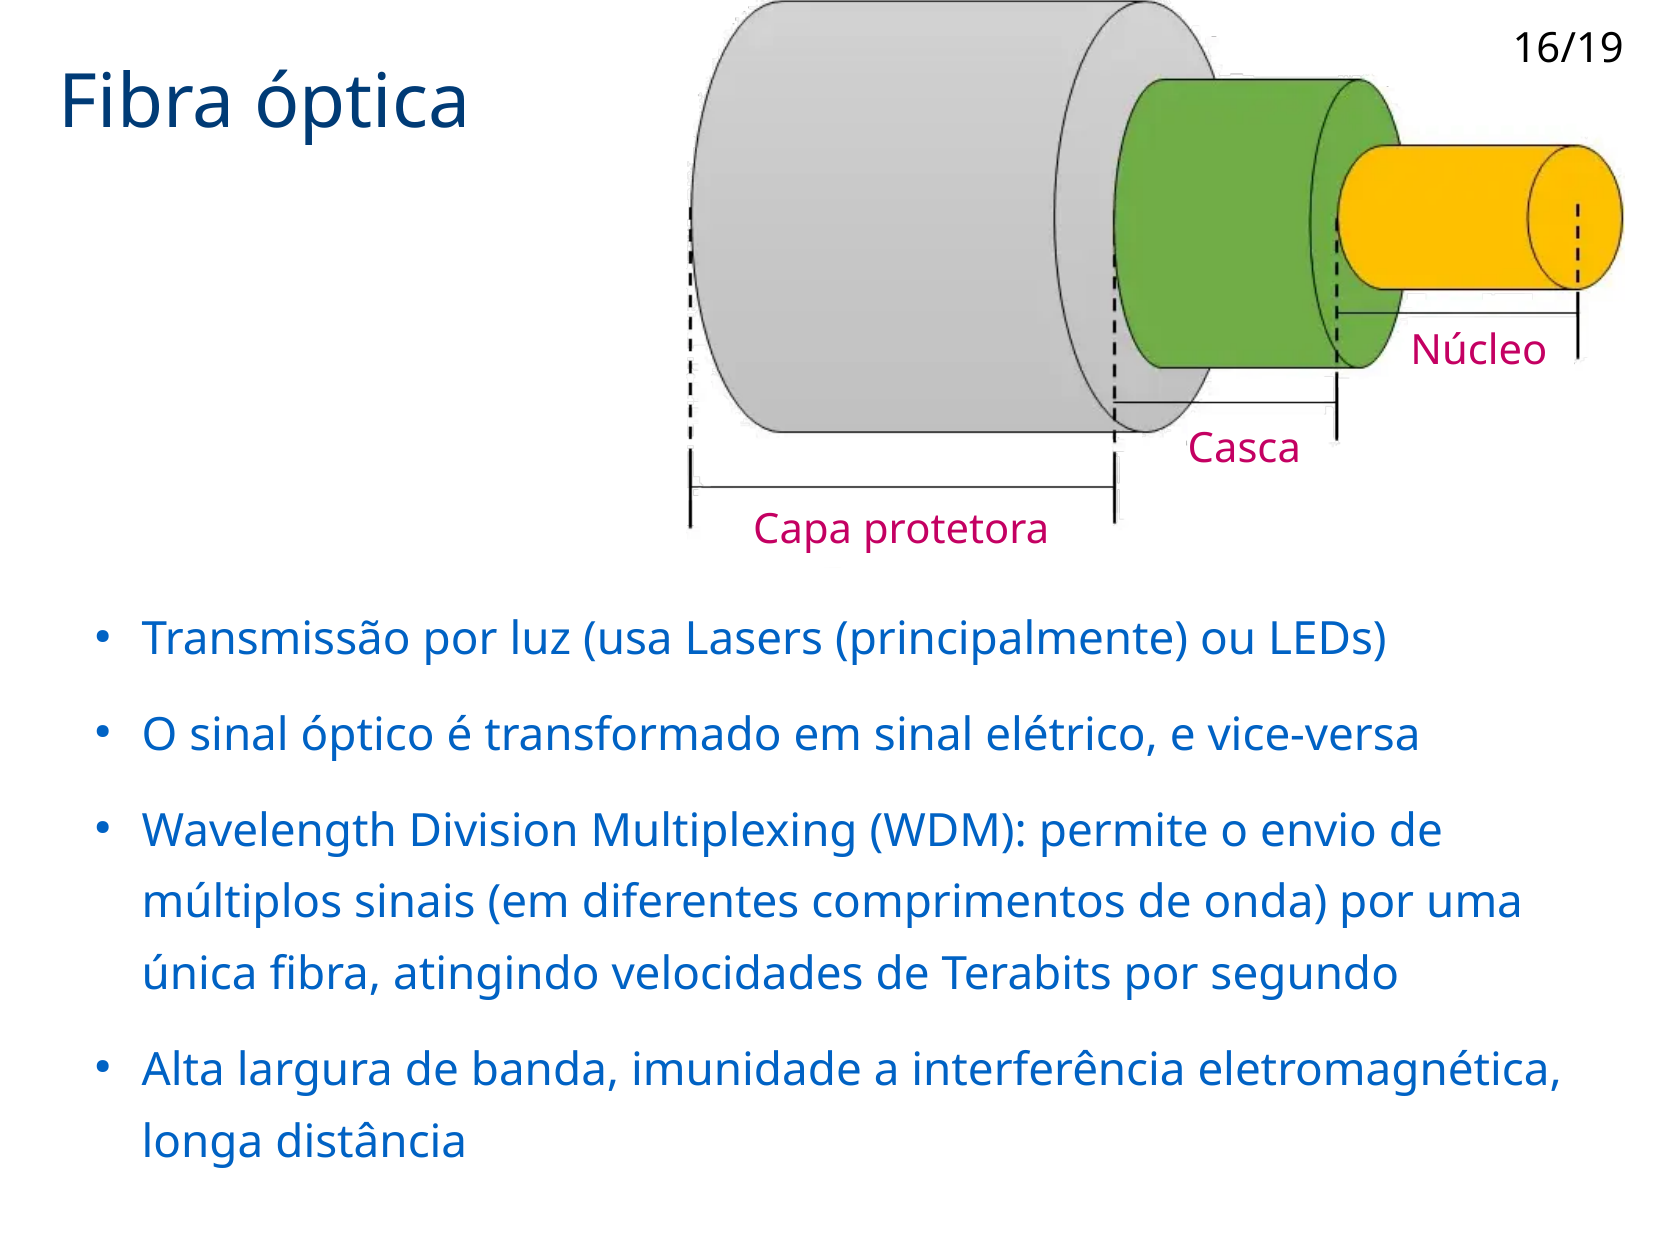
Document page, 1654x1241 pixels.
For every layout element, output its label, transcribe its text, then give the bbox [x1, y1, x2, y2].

text_box Capa protetora [738, 491, 1069, 568]
title Fibra óptica [59, 47, 686, 166]
list Transmissão por luz (usa Lasers (principalmente) ou LEDs) O sinal óptico é transformado em sinal elétrico, e vice-versa Wavelength Division Multiplexing (WDM): permite o envio de múltiplos sinais (em diferentes comprimentos de onda) por uma única fibra, atingindo velocidades de Terabits por segundo Alta largura de banda, imunidade a interferência eletromagnética, longa distância [59, 596, 1625, 1211]
text_box Núcleo [1410, 319, 1569, 381]
text_box Casca [1187, 417, 1306, 475]
picture [686, 0, 1625, 568]
